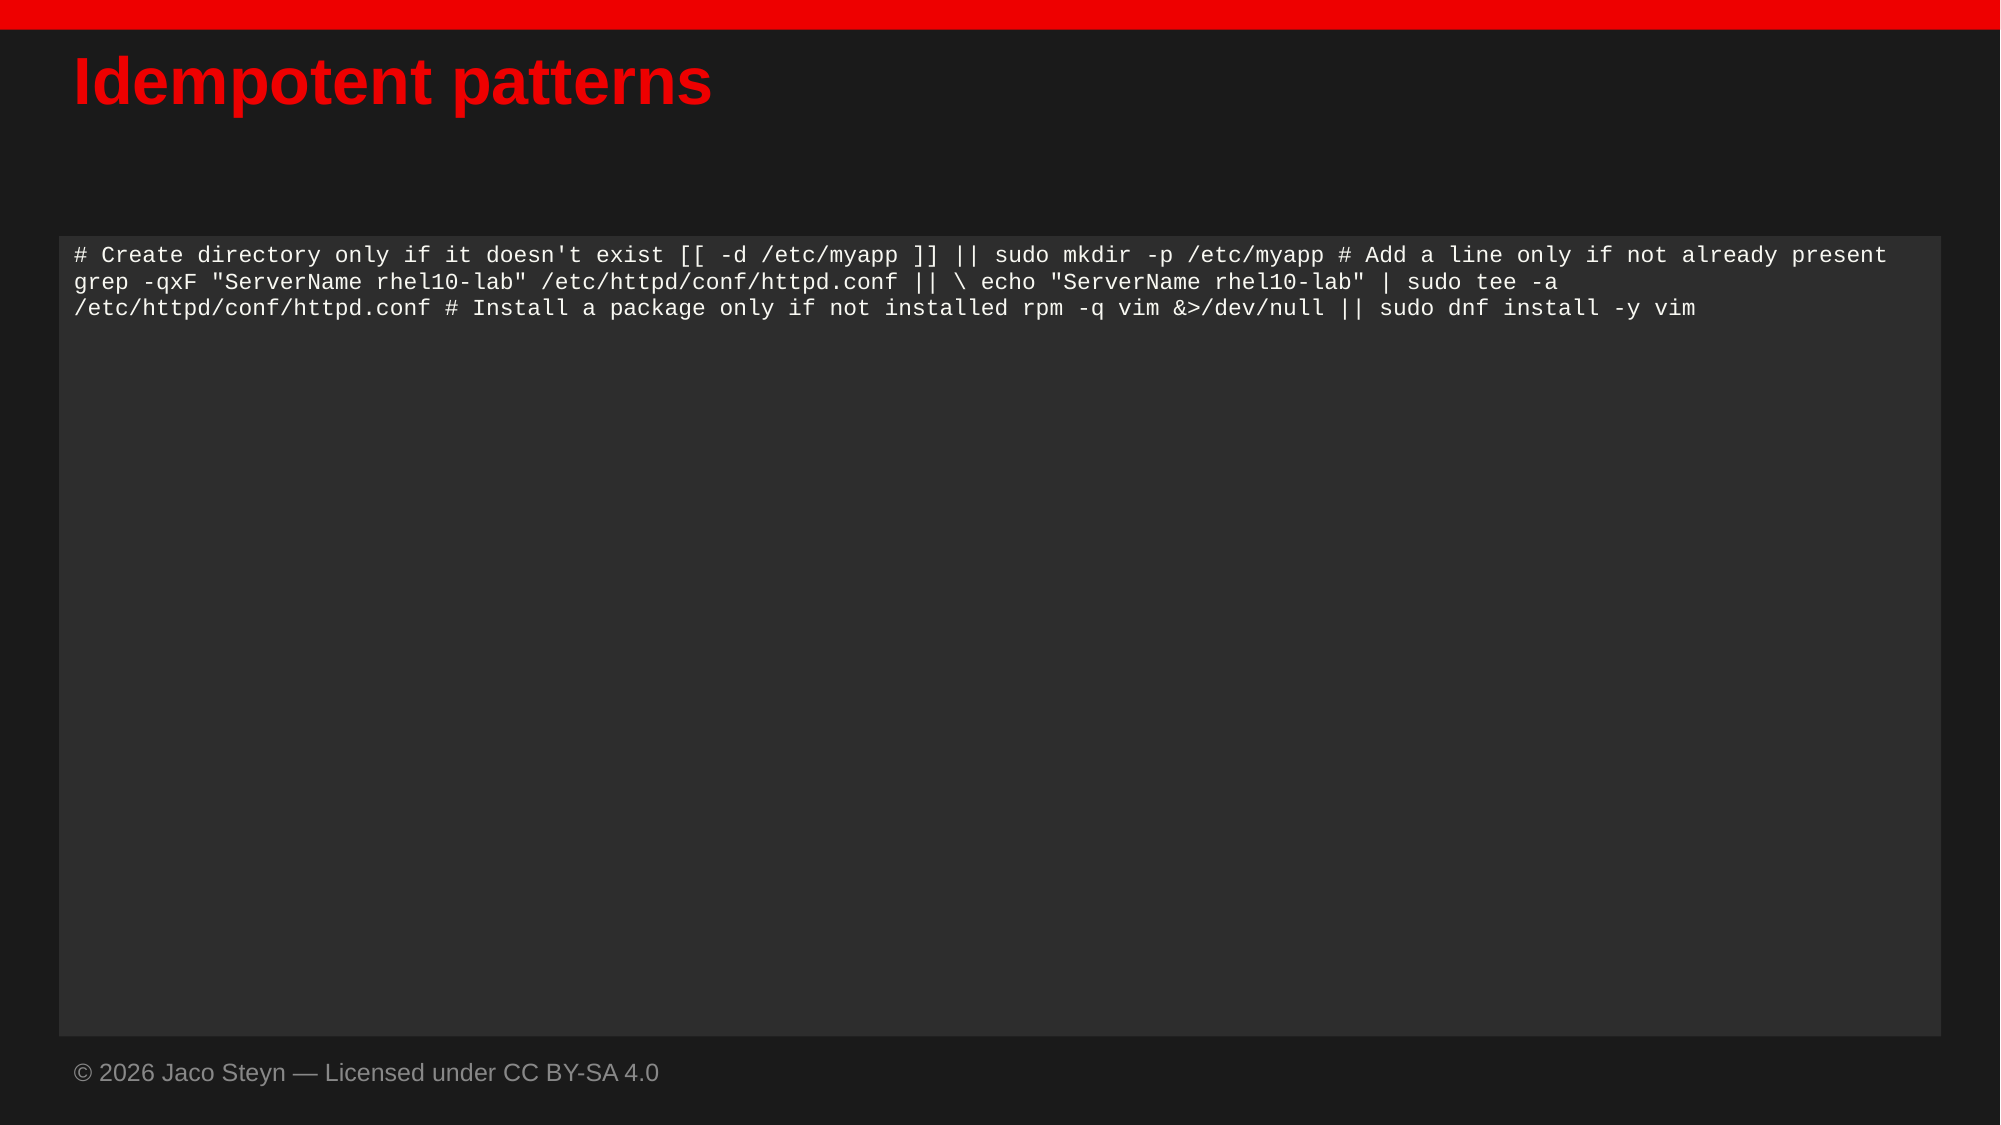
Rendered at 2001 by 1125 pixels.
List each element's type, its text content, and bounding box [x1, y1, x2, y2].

text_box Idempotent patterns [59, 36, 1942, 208]
text_box # Create directory only if it doesn't exist [[ -d /etc/myapp ]] || sudo mkdir -p /etc/myapp # Add a line only if not already present grep -qxF "ServerName rhel10-lab" /etc/httpd/conf/httpd.conf || \ echo "ServerName rhel10-lab" | sudo tee -a /etc/httpd/conf/httpd.conf # Install a package only if not installed rpm -q vim &>/dev/null || sudo dnf install -y vim [59, 236, 1942, 1037]
text_box © 2026 Jaco Steyn — Licensed under CC BY-SA 4.0 [59, 1051, 1942, 1093]
text_box [0, 0, 2001, 30]
